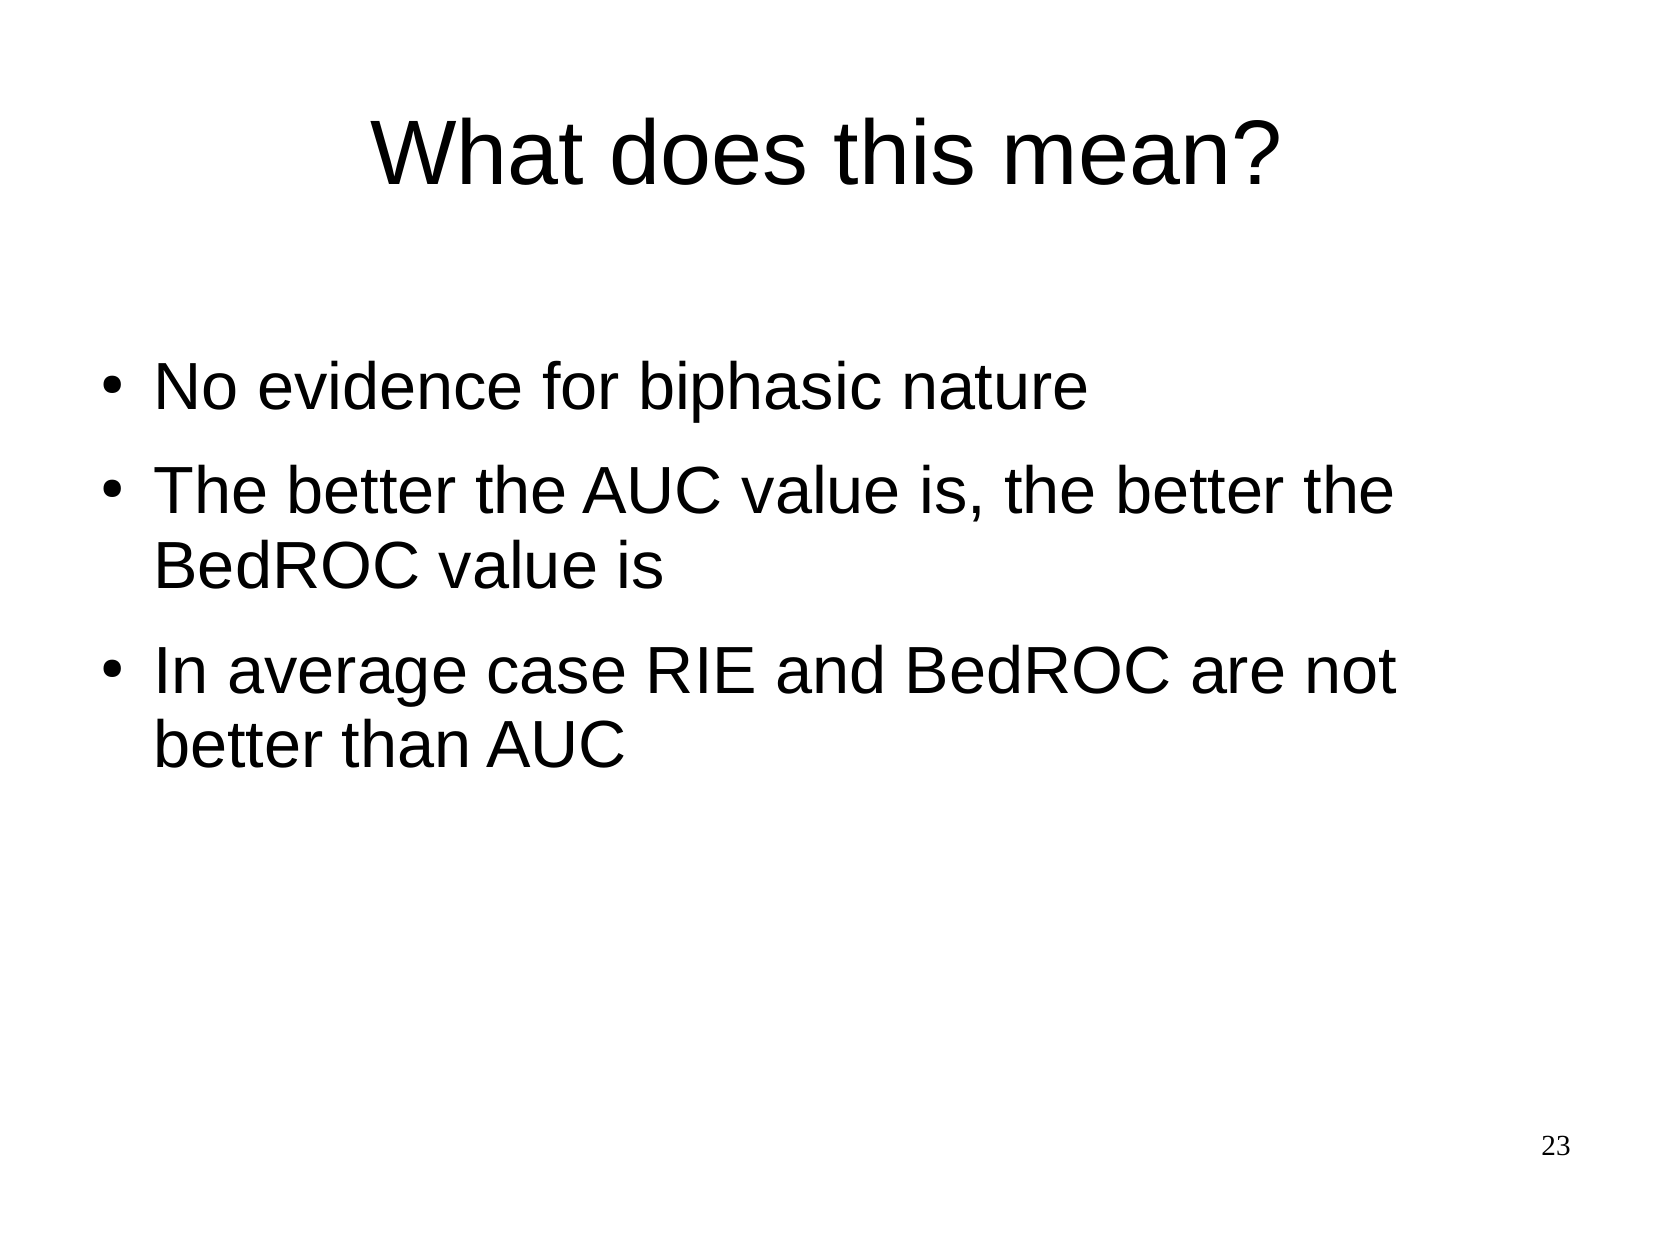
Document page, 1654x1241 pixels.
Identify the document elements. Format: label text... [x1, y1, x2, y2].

list No evidence for biphasic nature The better the AUC value is, the better the BedROC value is In average case RIE and BedROC are not better than AUC [82, 349, 1571, 1069]
title What does this mean? [82, 49, 1571, 257]
